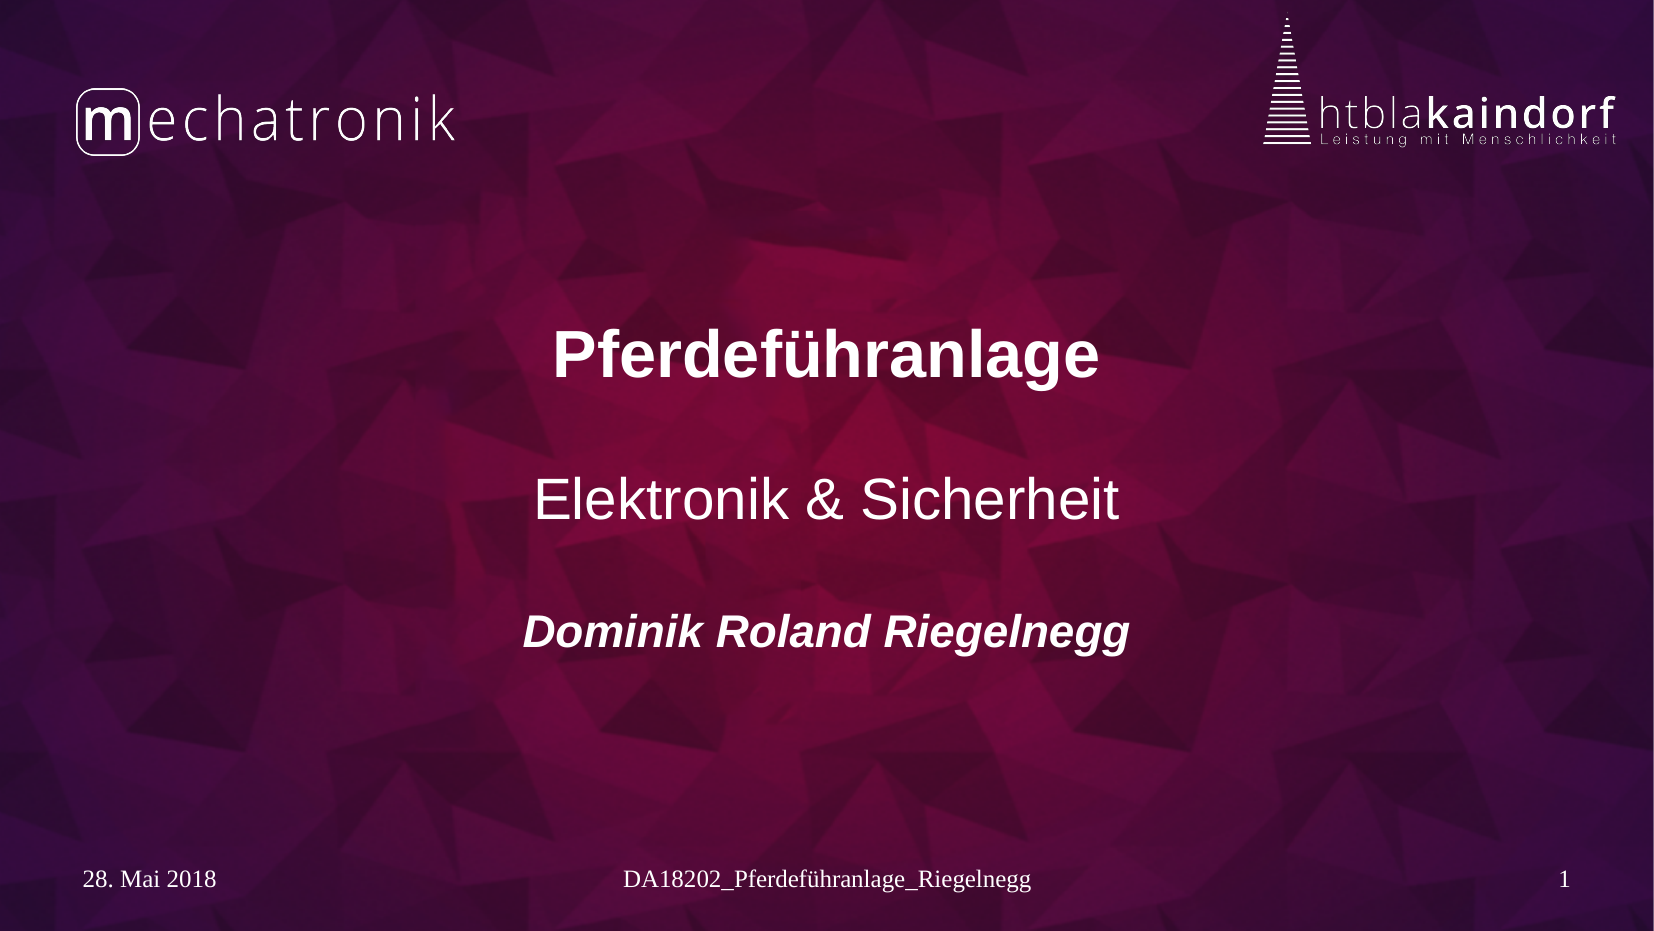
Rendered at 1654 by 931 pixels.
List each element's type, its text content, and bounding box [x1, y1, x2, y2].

picture [0, 0, 1654, 931]
subtitle Pferdeführanlage Elektronik & Sicherheit Dominik Roland Riegelnegg [82, 217, 1571, 757]
